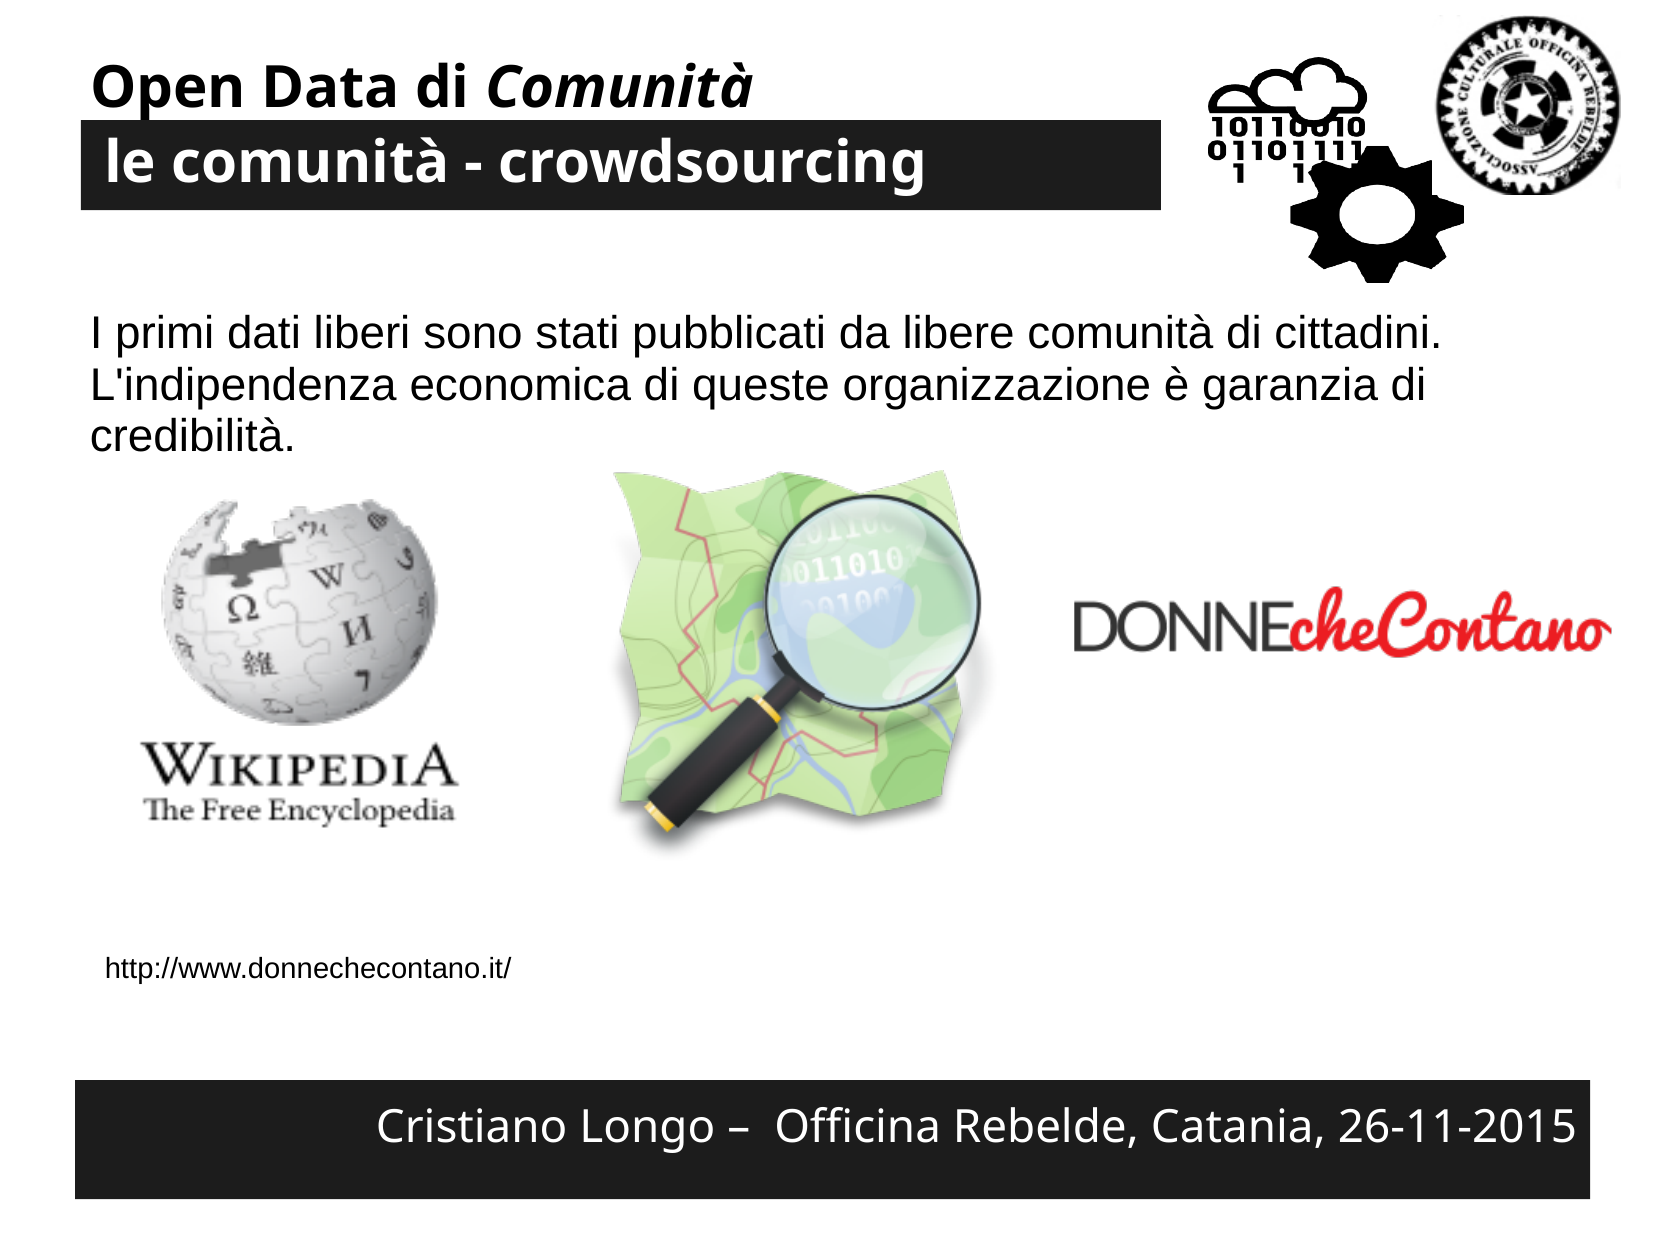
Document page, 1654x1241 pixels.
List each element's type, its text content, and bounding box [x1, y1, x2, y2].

text_box http://www.donnechecontano.it/ [90, 945, 528, 993]
picture [1208, 15, 1621, 283]
text_box I primi dati liberi sono stati pubblicati da libere comunità di cittadini. L'indipendenza economica di queste organizzazione è garanzia di credibilità. [75, 300, 1606, 469]
list Open Data di Comunità [75, 45, 1325, 166]
picture [120, 464, 481, 841]
list Cristiano Longo – Officina Rebelde, Catania, 26-11-2015 [75, 1080, 1591, 1200]
picture [1073, 576, 1621, 676]
picture [600, 470, 1000, 871]
list le comunità - crowdsourcing [80, 120, 1161, 211]
